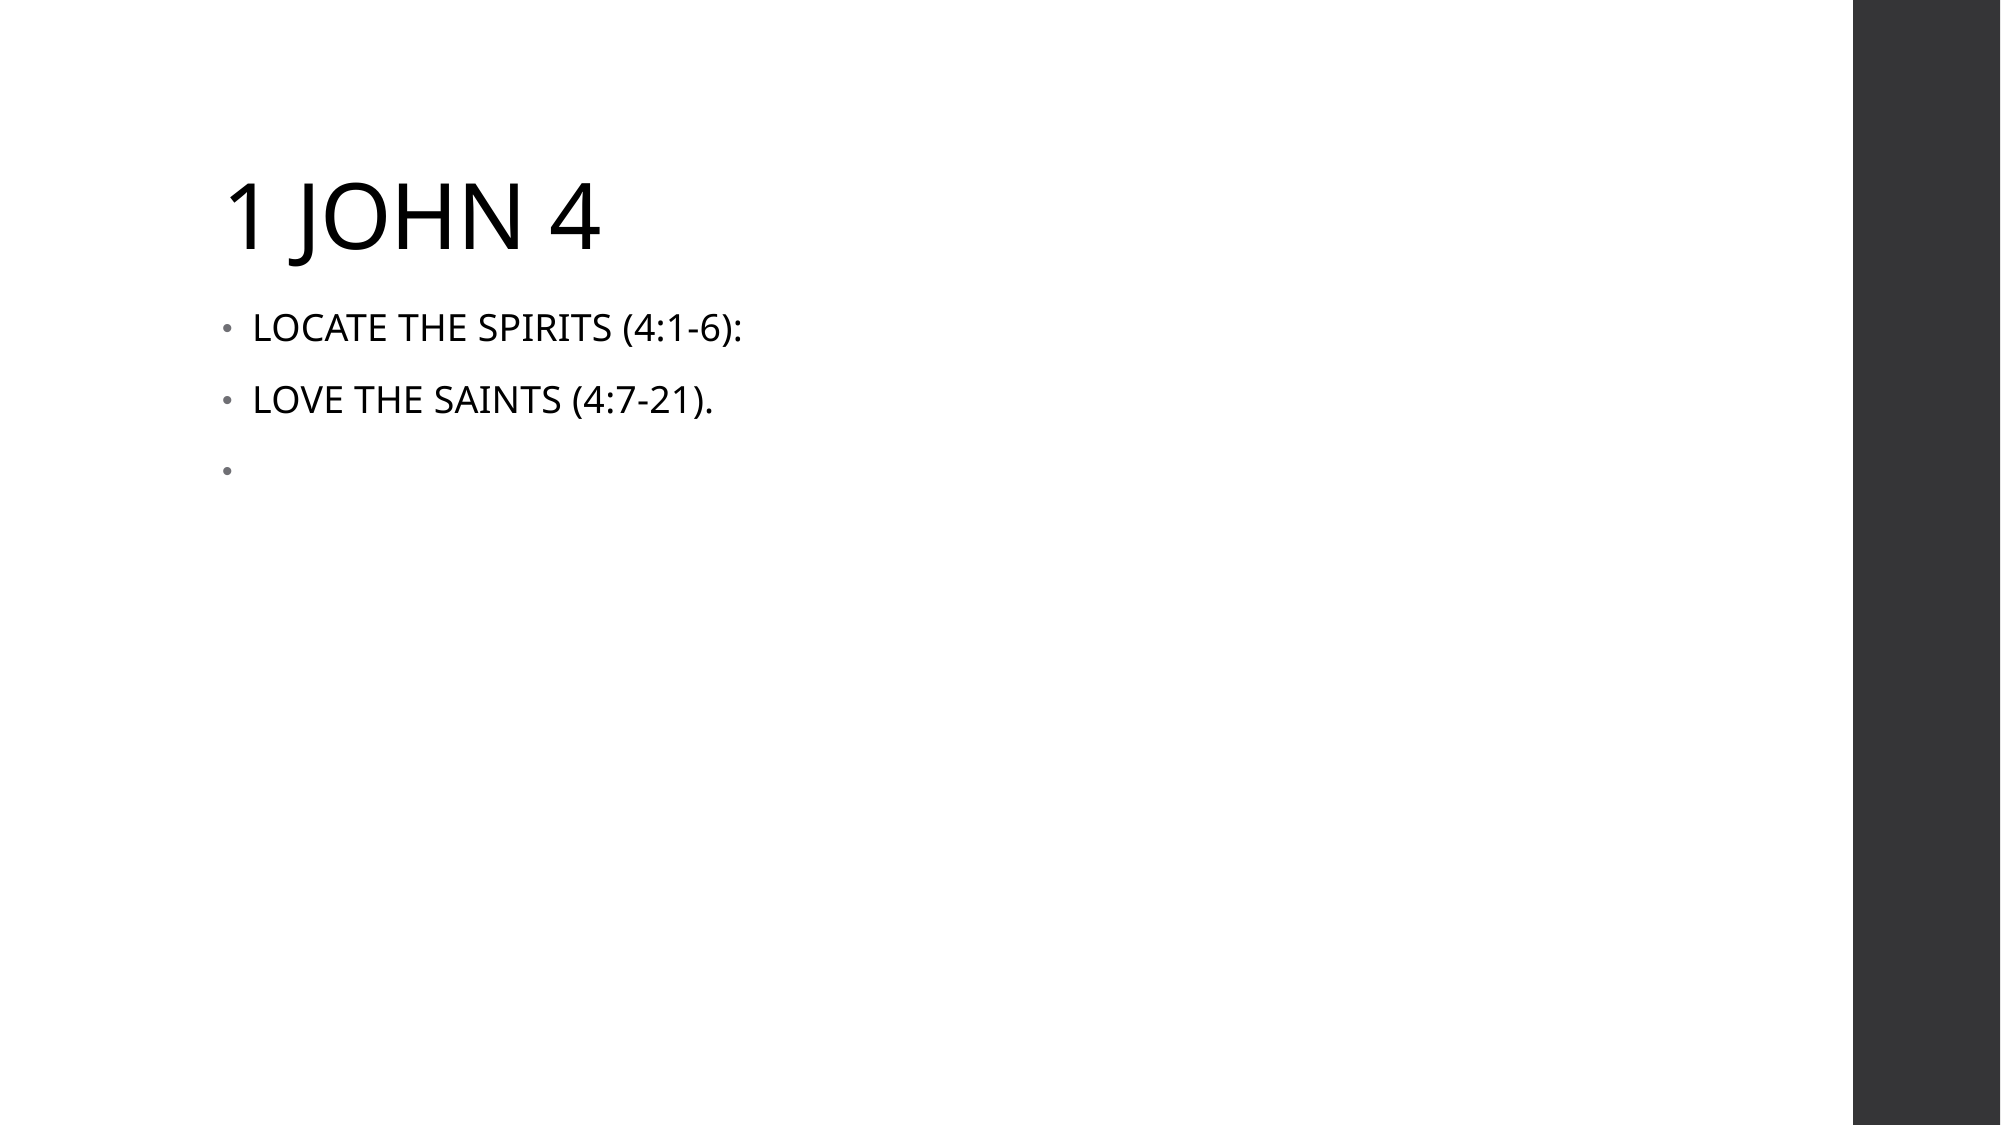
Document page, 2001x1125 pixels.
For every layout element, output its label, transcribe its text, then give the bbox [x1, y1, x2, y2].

title 1 JOHN 4 [206, 60, 1797, 278]
list LOCATE THE SPIRITS (4:1-6): LOVE THE SAINTS (4:7-21). [206, 299, 1617, 1014]
